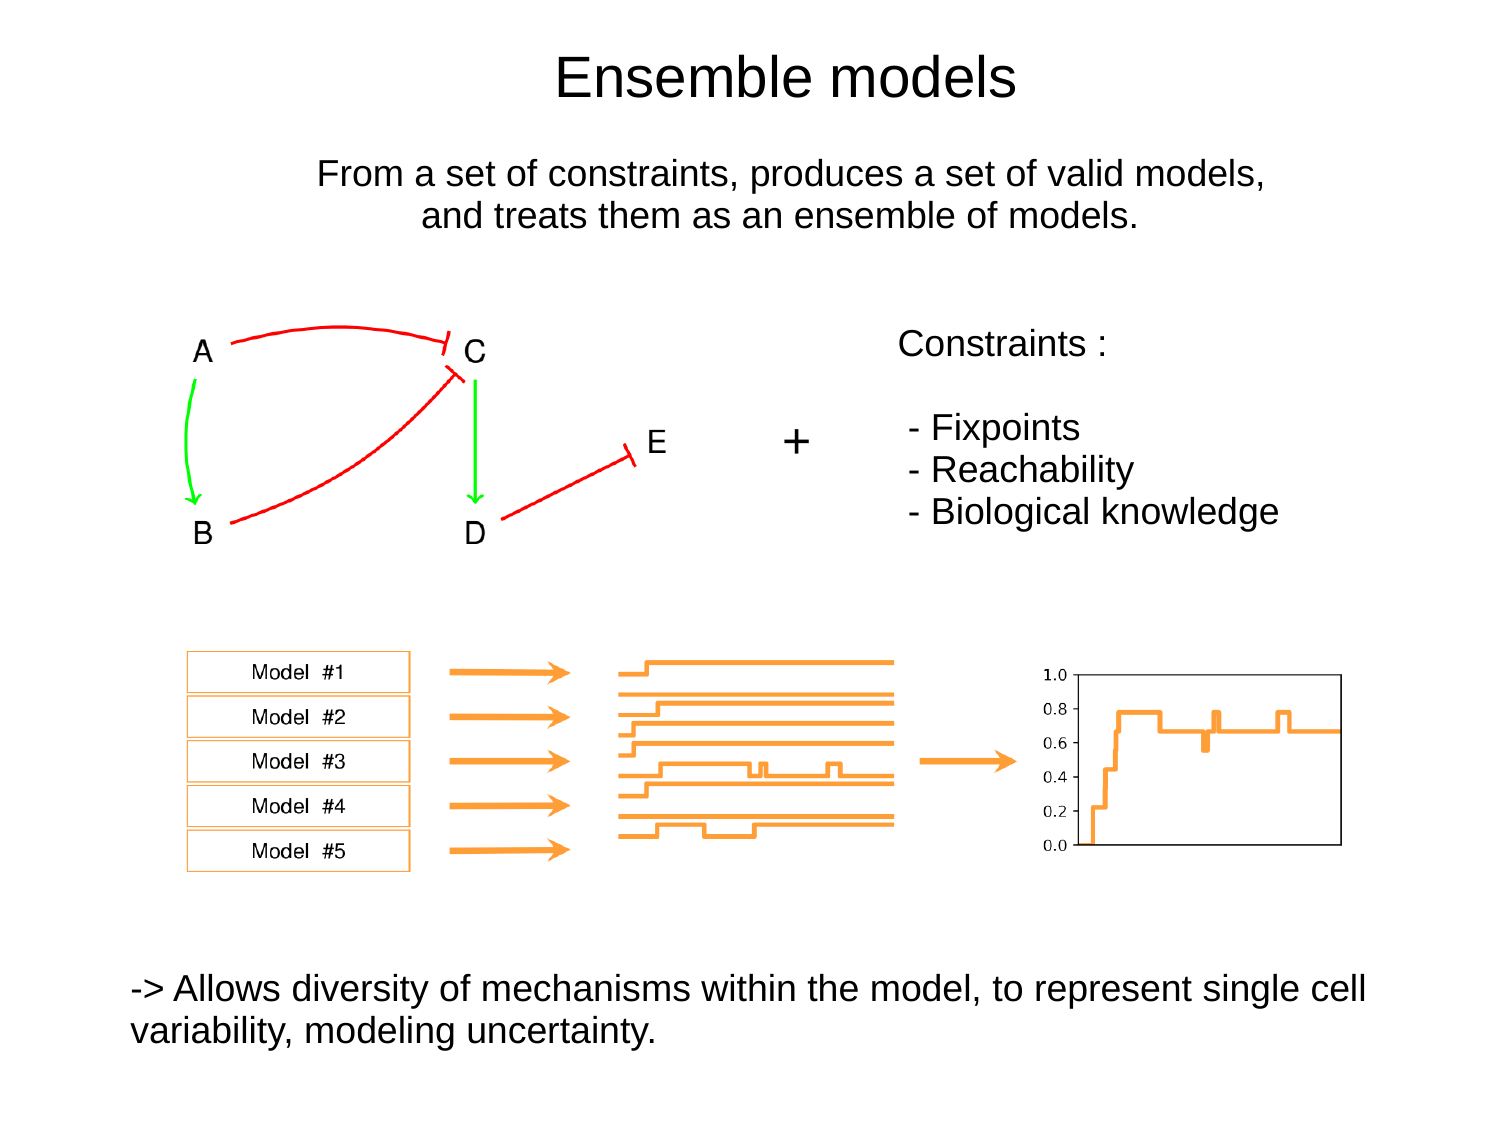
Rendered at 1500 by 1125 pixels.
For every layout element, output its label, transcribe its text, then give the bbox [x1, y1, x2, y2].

text_box Constraints : - Fixpoints - Reachability - Biological knowledge [882, 315, 1295, 541]
text_box Ensemble models [356, 37, 1216, 118]
text_box -> Allows diversity of mechanisms within the model, to represent single cell variability, modeling uncertainty. [115, 960, 1403, 1059]
text_box + [767, 405, 827, 477]
text_box From a set of constraints, produces a set of valid models, and treats them as an ensemble of models. [226, 144, 1405, 286]
picture [133, 610, 1411, 947]
picture [173, 291, 683, 591]
